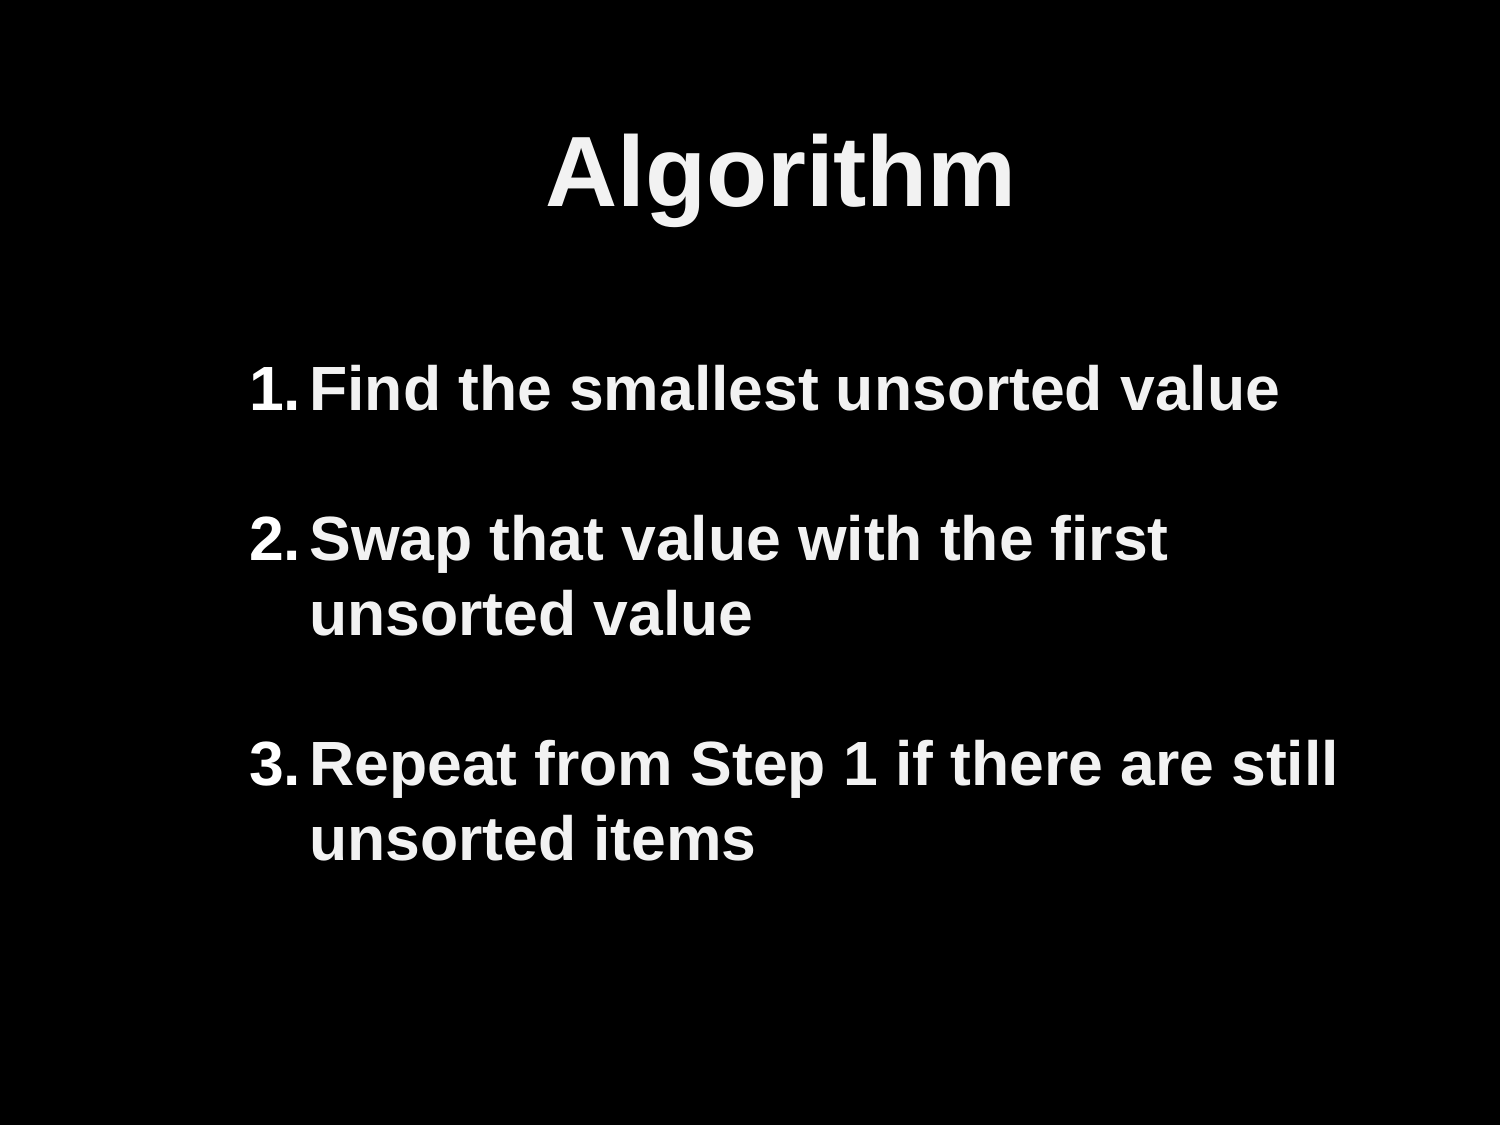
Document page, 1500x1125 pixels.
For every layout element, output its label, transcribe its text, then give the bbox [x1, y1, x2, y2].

text_box Find the smallest unsorted value Swap that value with the first unsorted value Repeat from Step 1 if there are still unsorted items [234, 382, 1358, 948]
text_box Algorithm [163, 23, 1399, 311]
